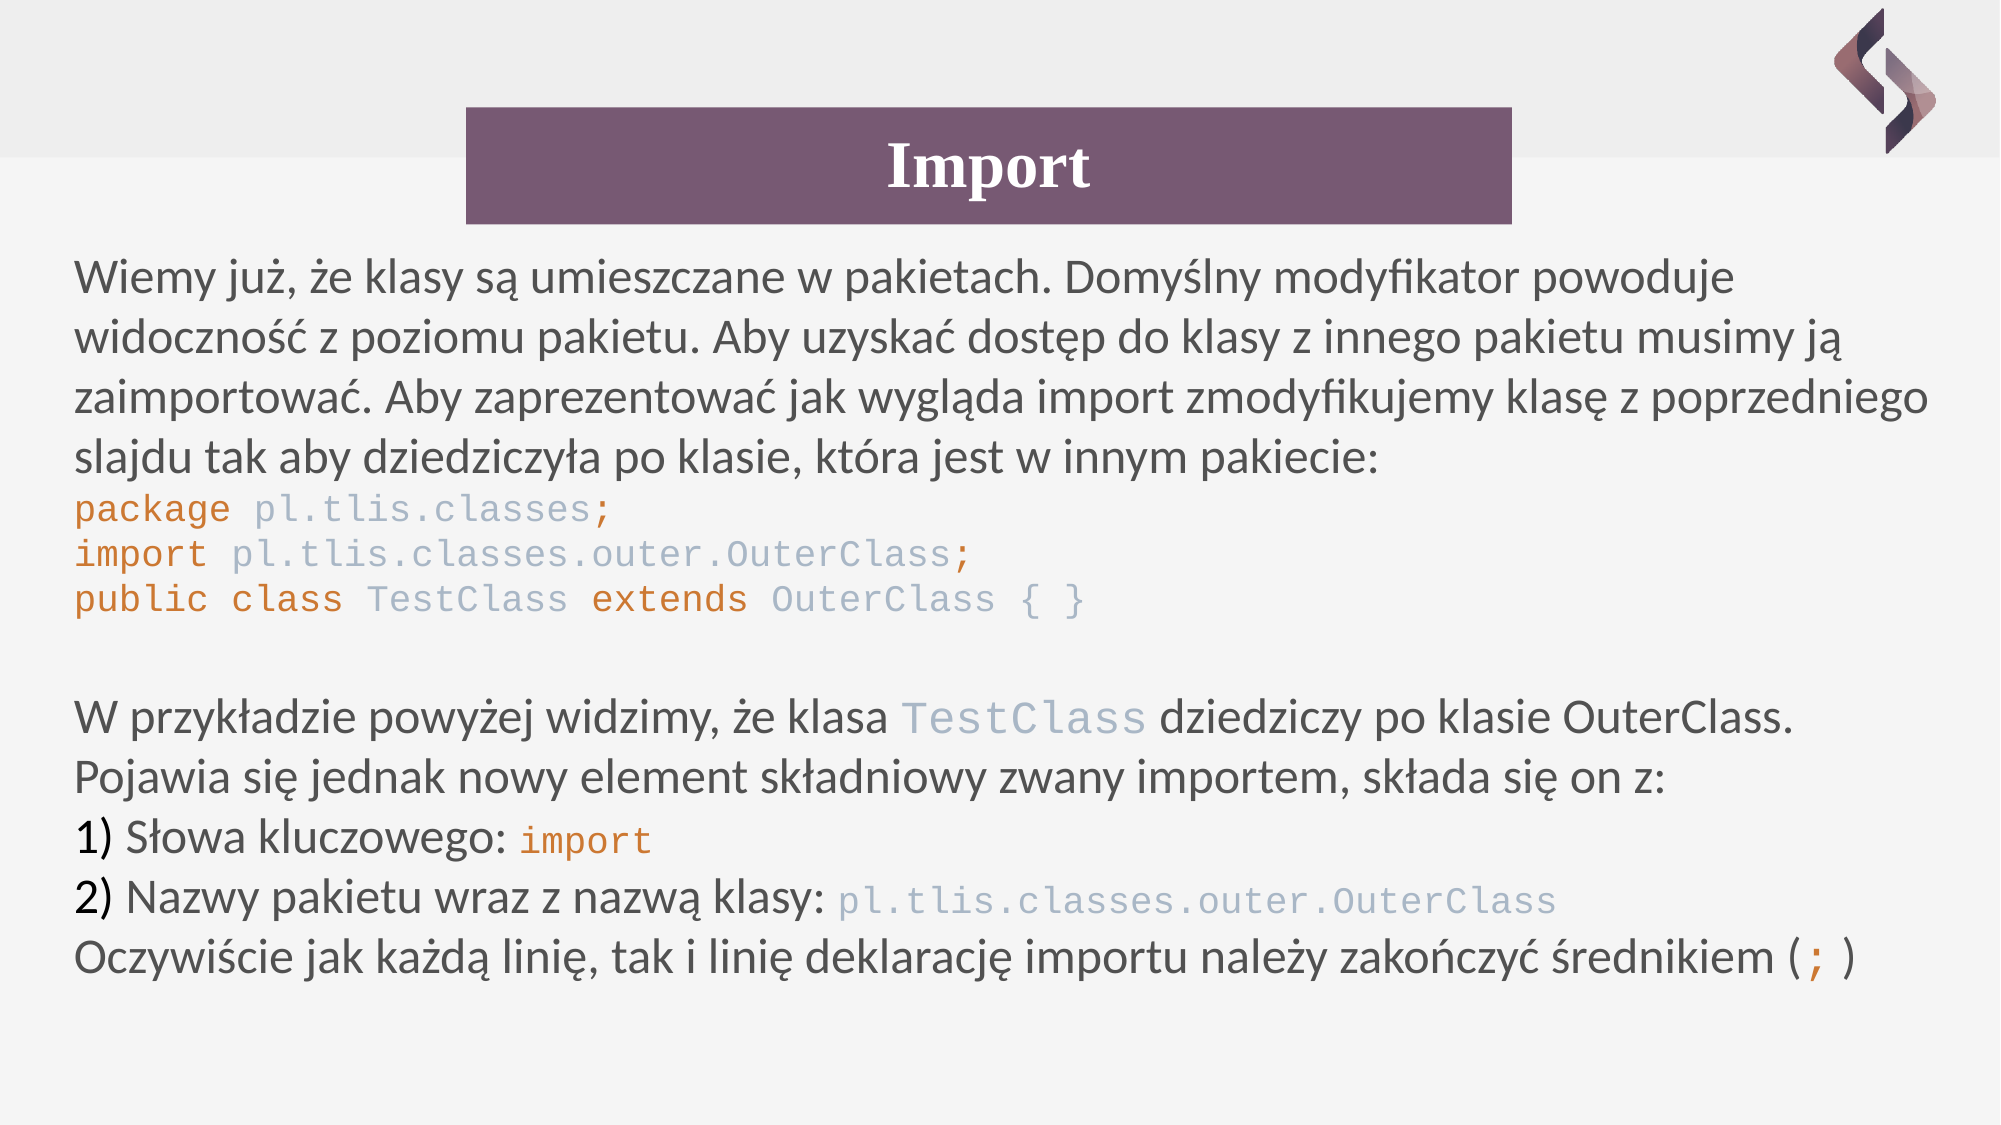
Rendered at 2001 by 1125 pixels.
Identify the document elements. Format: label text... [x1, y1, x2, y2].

picture [1787, 0, 2001, 166]
text_box Wiemy już, że klasy są umieszczane w pakietach. Domyślny modyfikator powoduje widoczność z poziomu pakietu. Aby uzyskać dostęp do klasy z innego pakietu musimy ją zaimportować. Aby zaprezentować jak wygląda import zmodyfikujemy klasę z poprzedniego slajdu tak aby dziedziczyła po klasie, która jest w innym pakiecie: package pl.tlis.classes; import pl.tlis.classes.outer.OuterClass; public class TestClass extends OuterClass { } W przykładzie powyżej widzimy, że klasa TestClass dziedziczy po klasie OuterClass. Pojawia się jednak nowy element składniowy zwany importem, składa się on z: Słowa kluczowego: import Nazwy pakietu wraz z nazwą klasy: pl.tlis.classes.outer.OuterClass Oczywiście jak każdą linię, tak i linię deklarację importu należy zakończyć średnikiem (; ) [59, 236, 1973, 981]
text_box Import [466, 107, 1512, 225]
